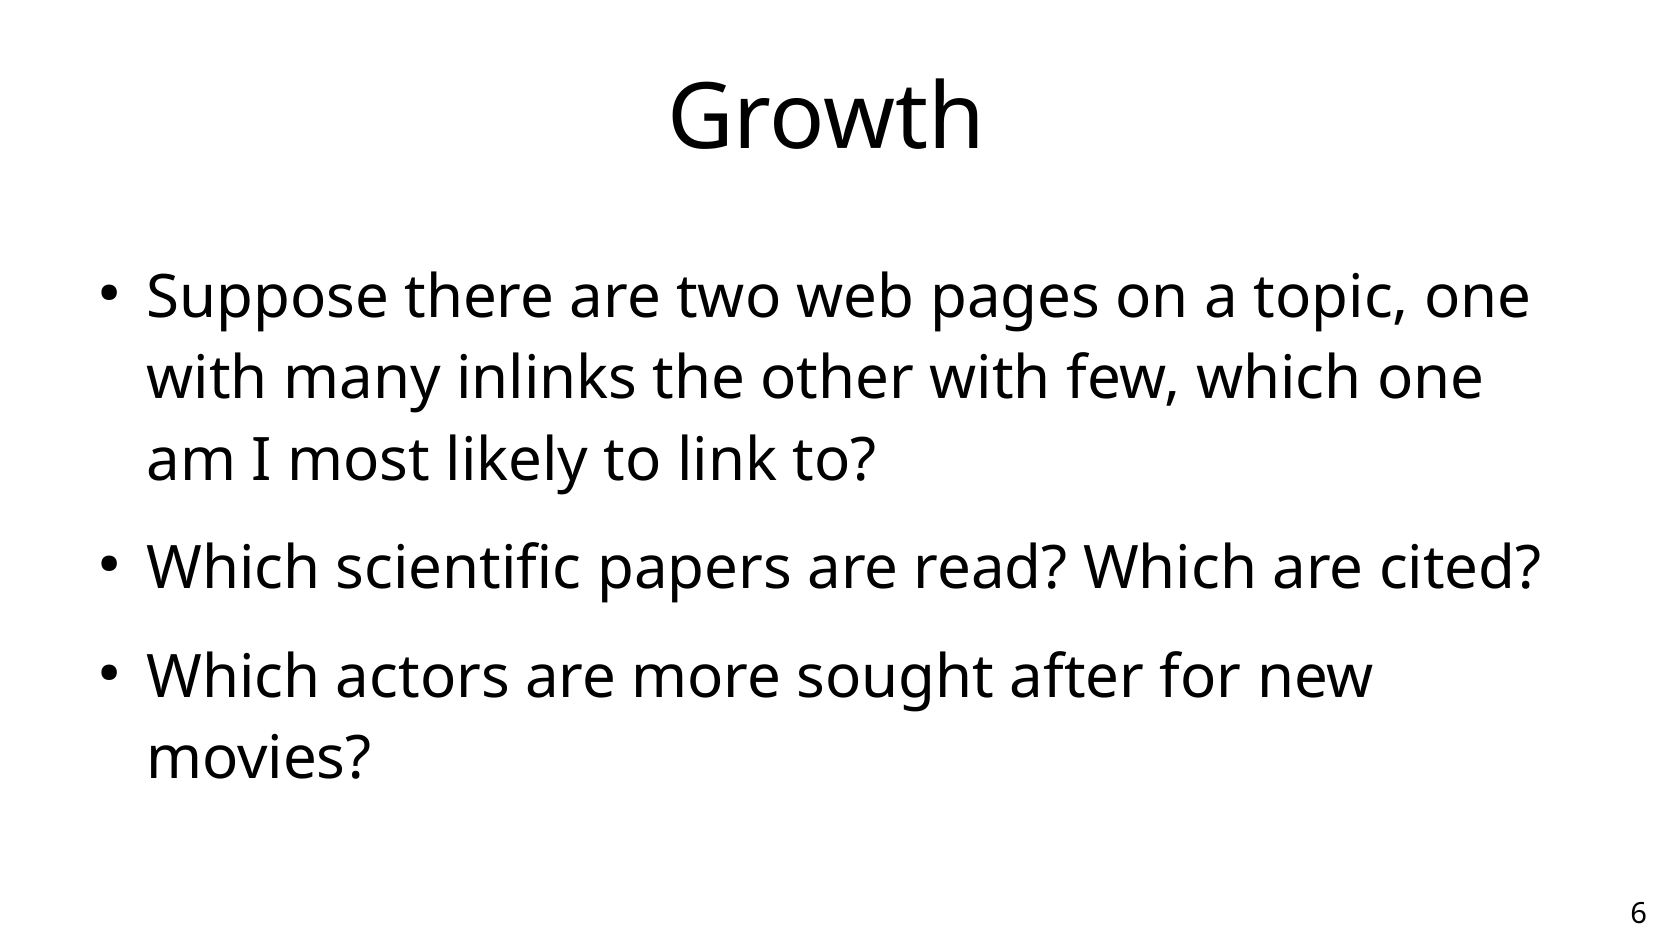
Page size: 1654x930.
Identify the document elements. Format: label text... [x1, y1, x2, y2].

title Growth [82, 1, 1571, 225]
list Suppose there are two web pages on a topic, one with many inlinks the other with few, which one am I most likely to link to? Which scientific papers are read? Which are cited? Which actors are more sought after for new movies? [82, 252, 1571, 856]
